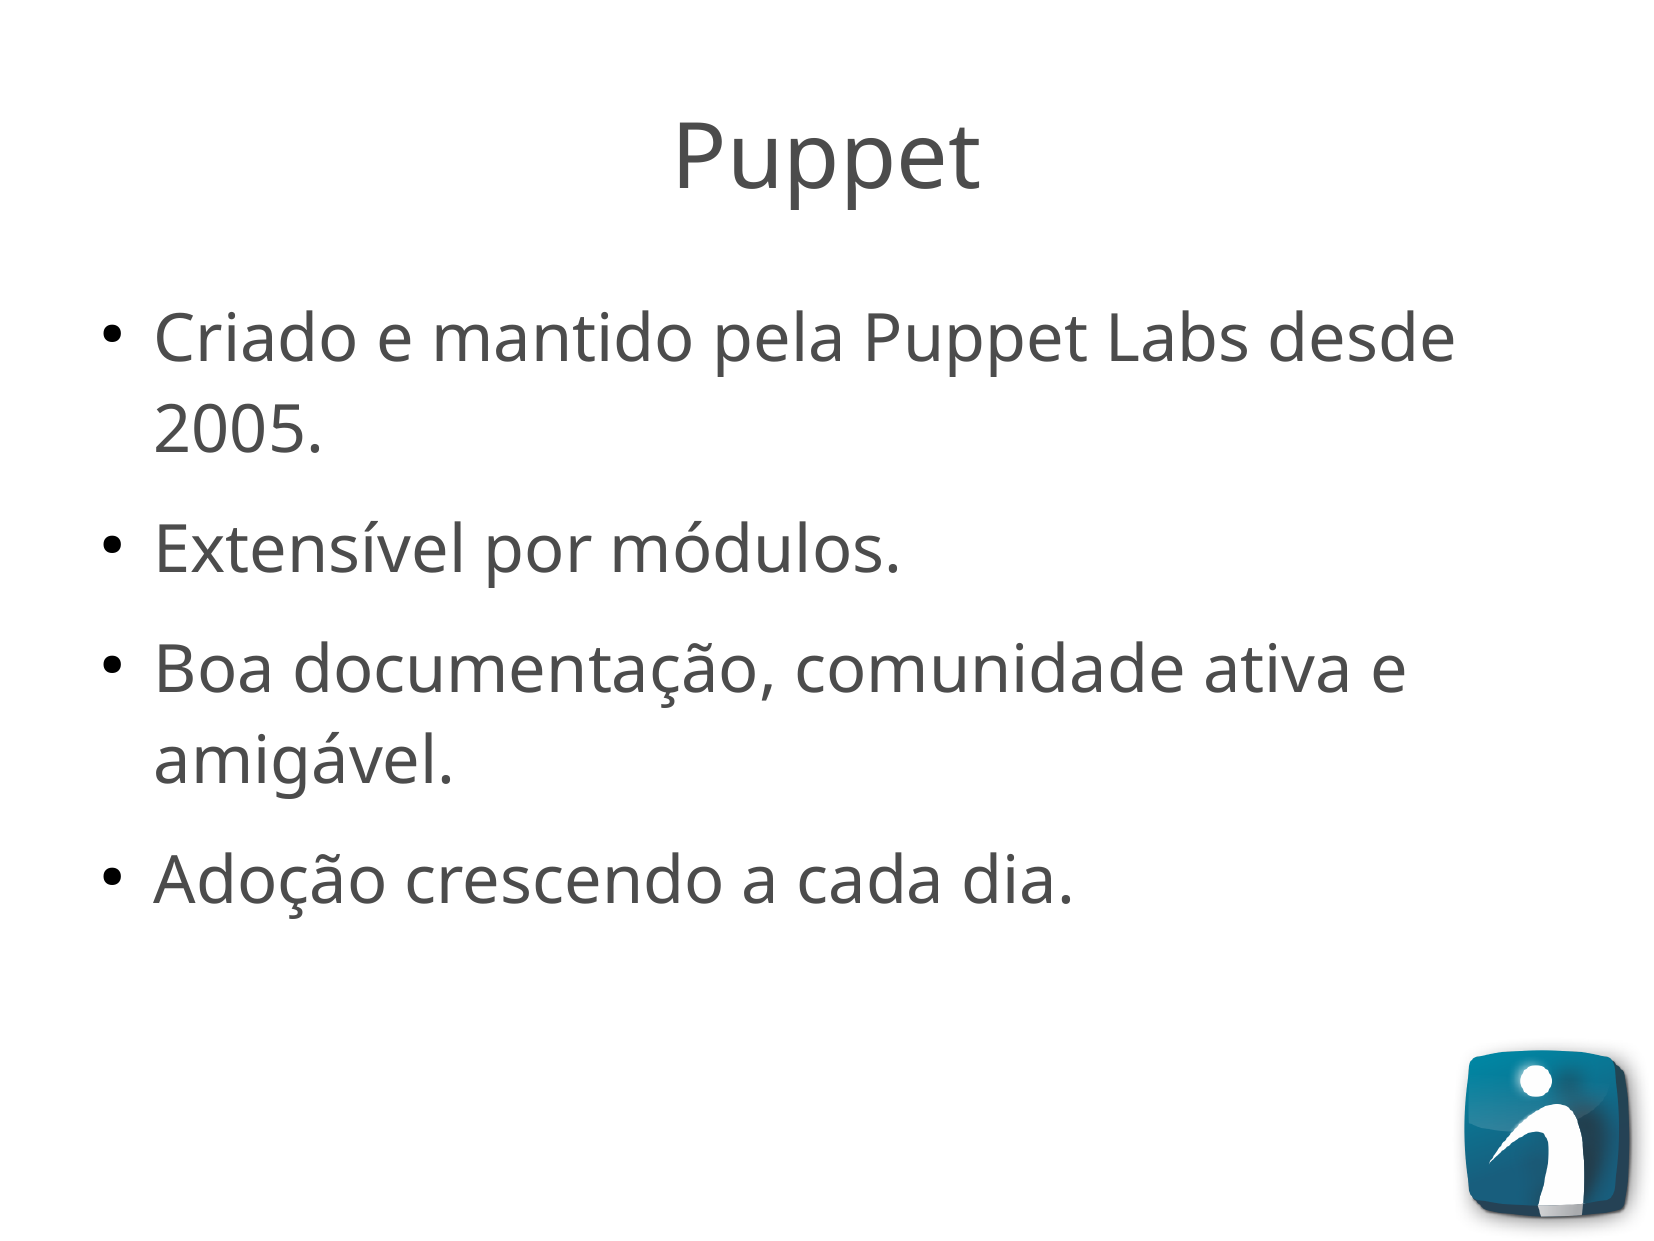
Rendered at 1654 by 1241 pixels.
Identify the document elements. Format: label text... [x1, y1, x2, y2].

title Puppet [82, 49, 1571, 257]
list Criado e mantido pela Puppet Labs desde 2005. Extensível por módulos. Boa documentação, comunidade ativa e amigável. Adoção crescendo a cada dia. [82, 290, 1571, 1109]
picture [1447, 1035, 1654, 1241]
